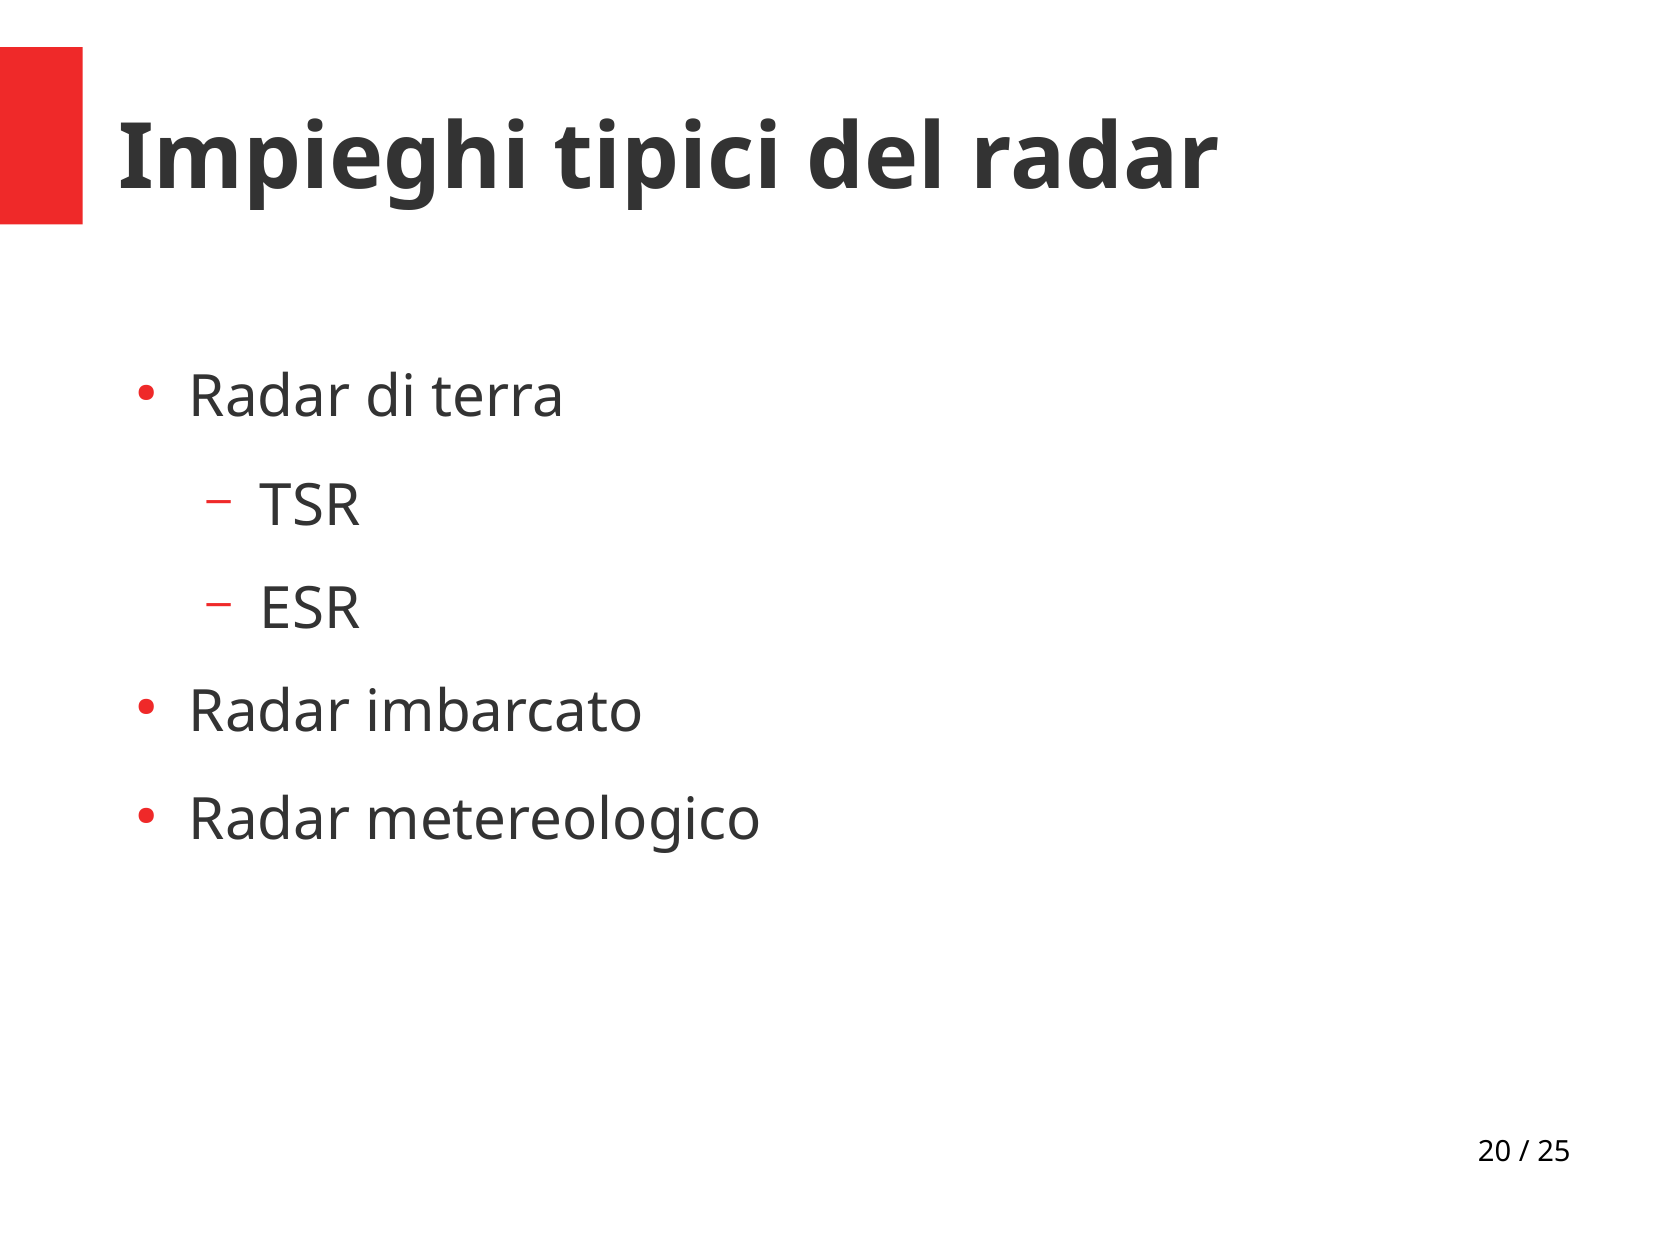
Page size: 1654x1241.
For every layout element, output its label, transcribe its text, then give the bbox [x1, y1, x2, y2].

title Impieghi tipici del radar [118, 49, 1571, 257]
list Radar di terra TSR ESR Radar imbarcato Radar metereologico [118, 354, 1536, 1074]
